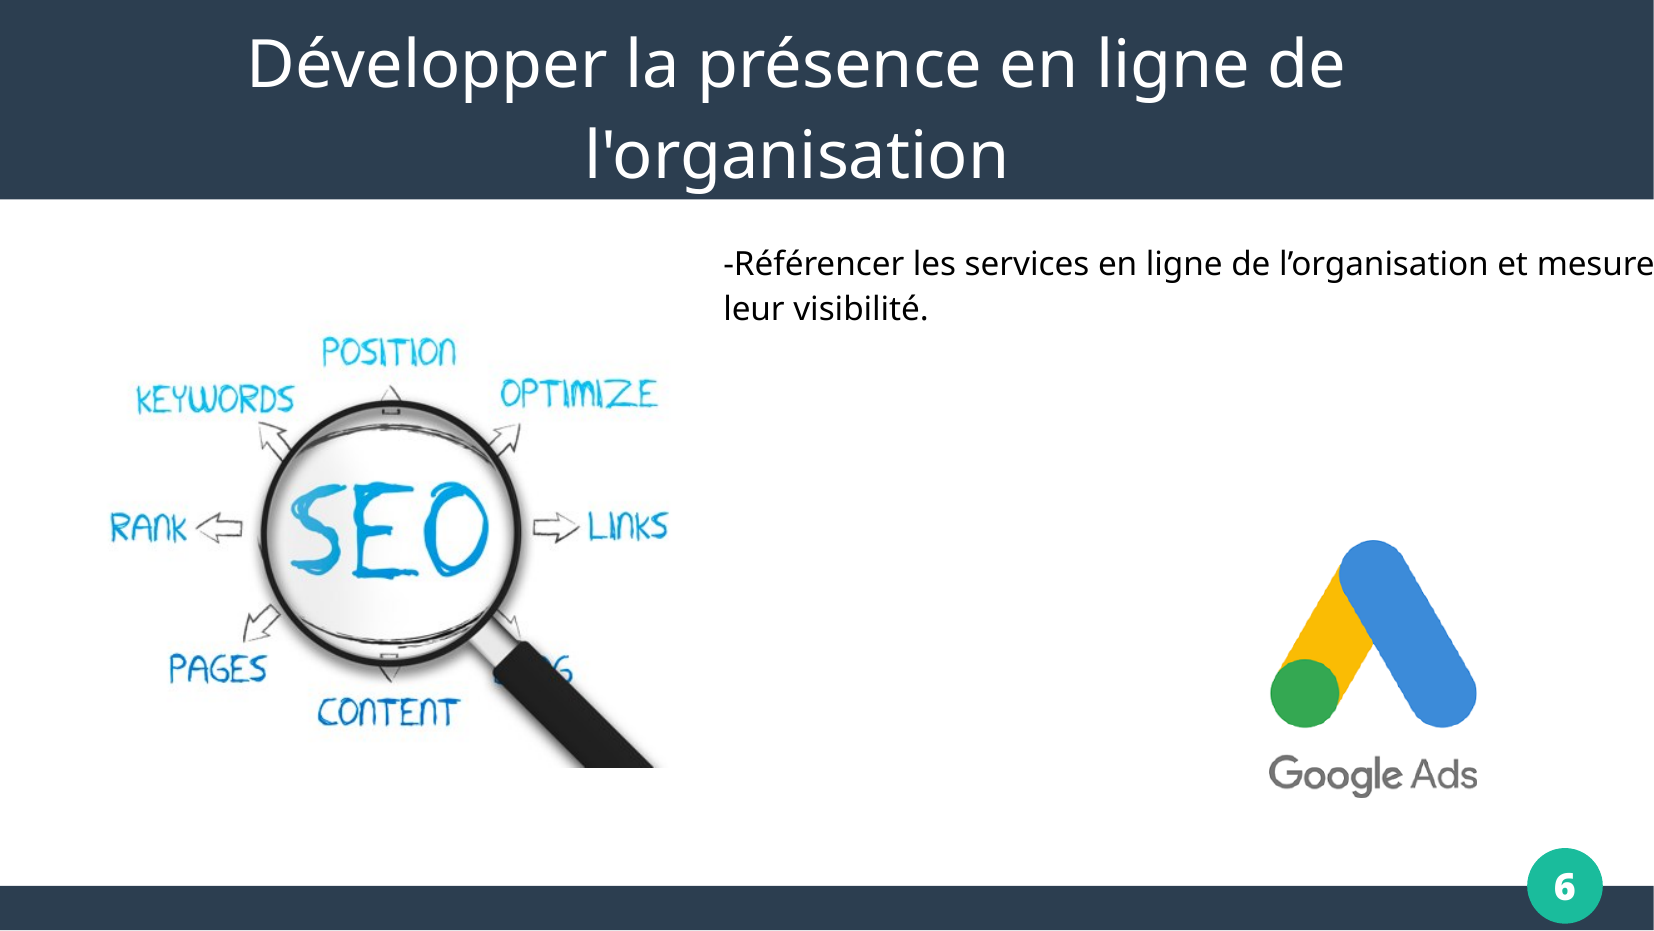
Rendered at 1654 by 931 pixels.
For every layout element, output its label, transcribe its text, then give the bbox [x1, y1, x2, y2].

text_box -Référencer les services en ligne de l’organisation et mesurer leur visibilité. [708, 236, 1654, 334]
text_box Développer la présence en ligne de l'organisation [29, 36, 1565, 178]
picture [88, 301, 689, 768]
picture [1269, 540, 1477, 798]
